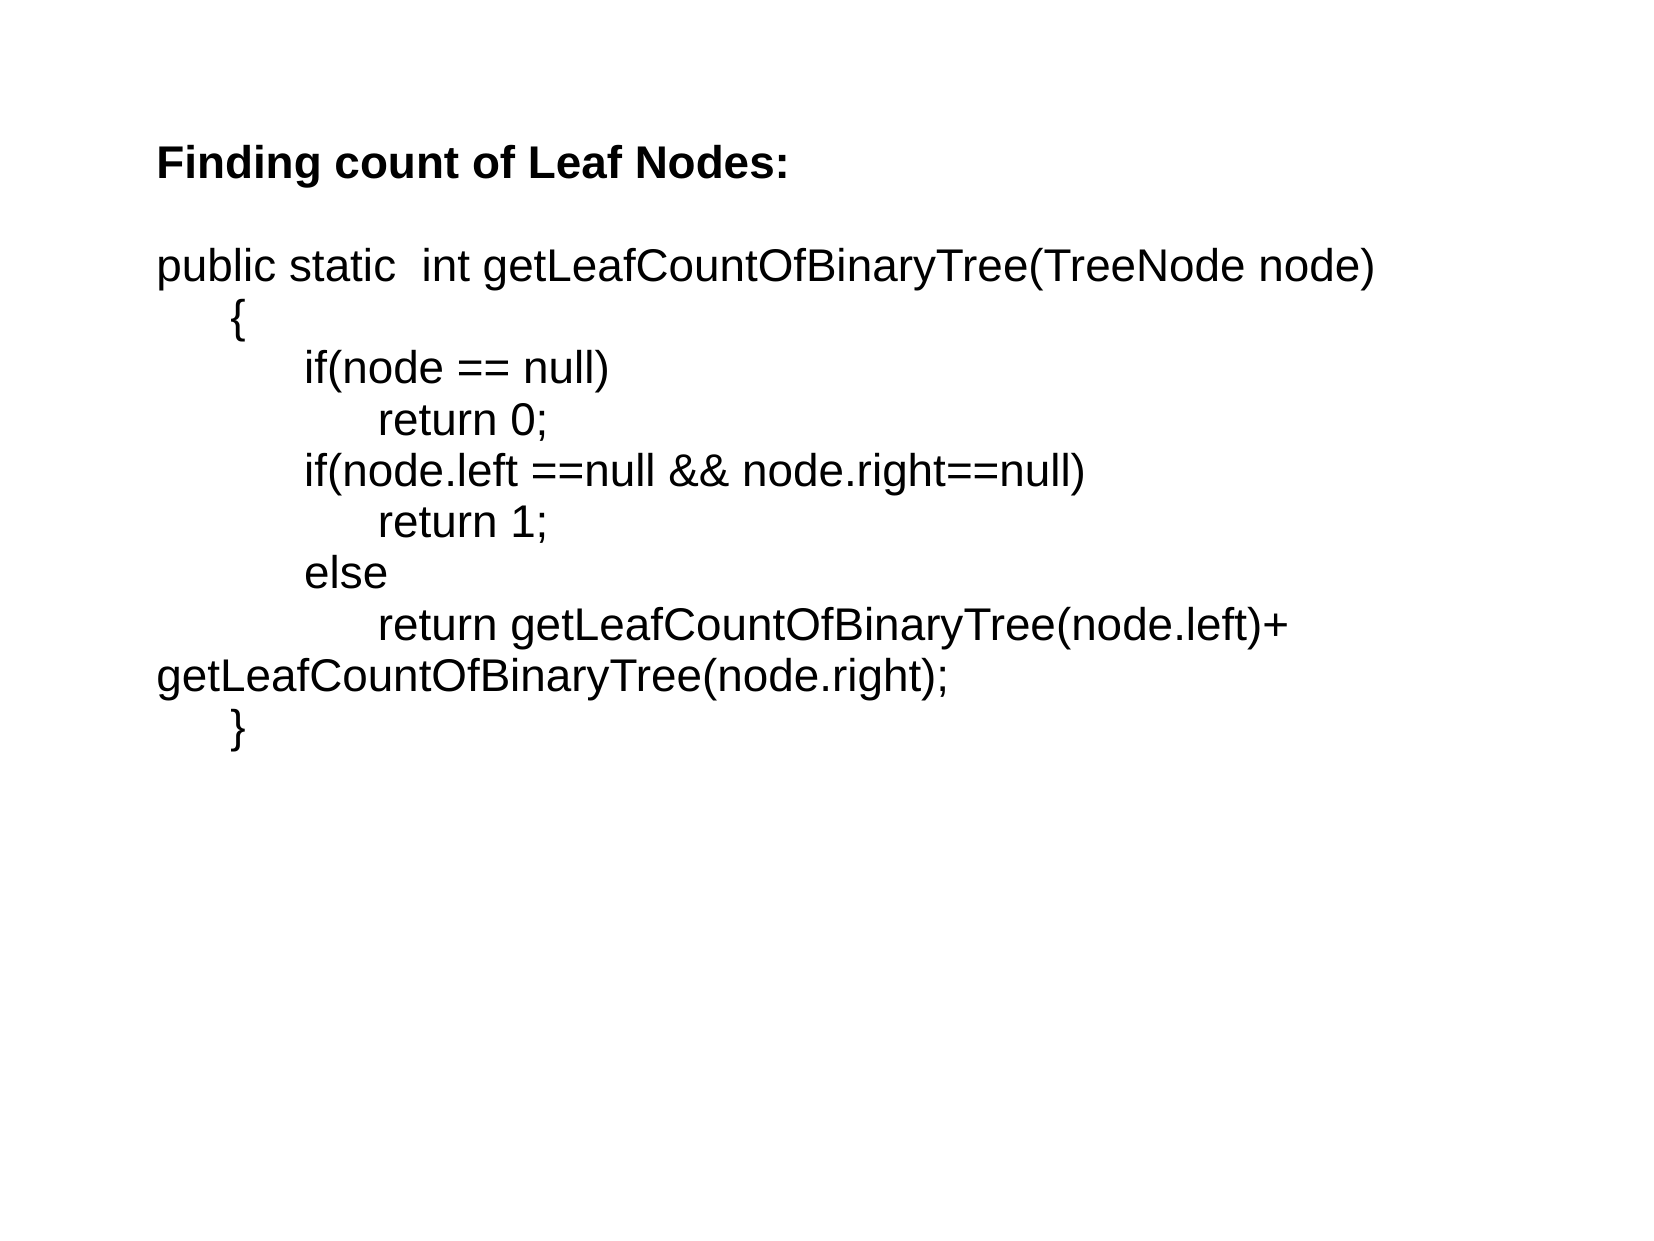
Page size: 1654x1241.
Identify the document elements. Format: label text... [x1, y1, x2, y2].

text_box Finding count of Leaf Nodes: public static int getLeafCountOfBinaryTree(TreeNode node) { if(node == null) return 0; if(node.left ==null && node.right==null) return 1; else return getLeafCountOfBinaryTree(node.left)+ getLeafCountOfBinaryTree(node.right); } [141, 129, 1392, 948]
